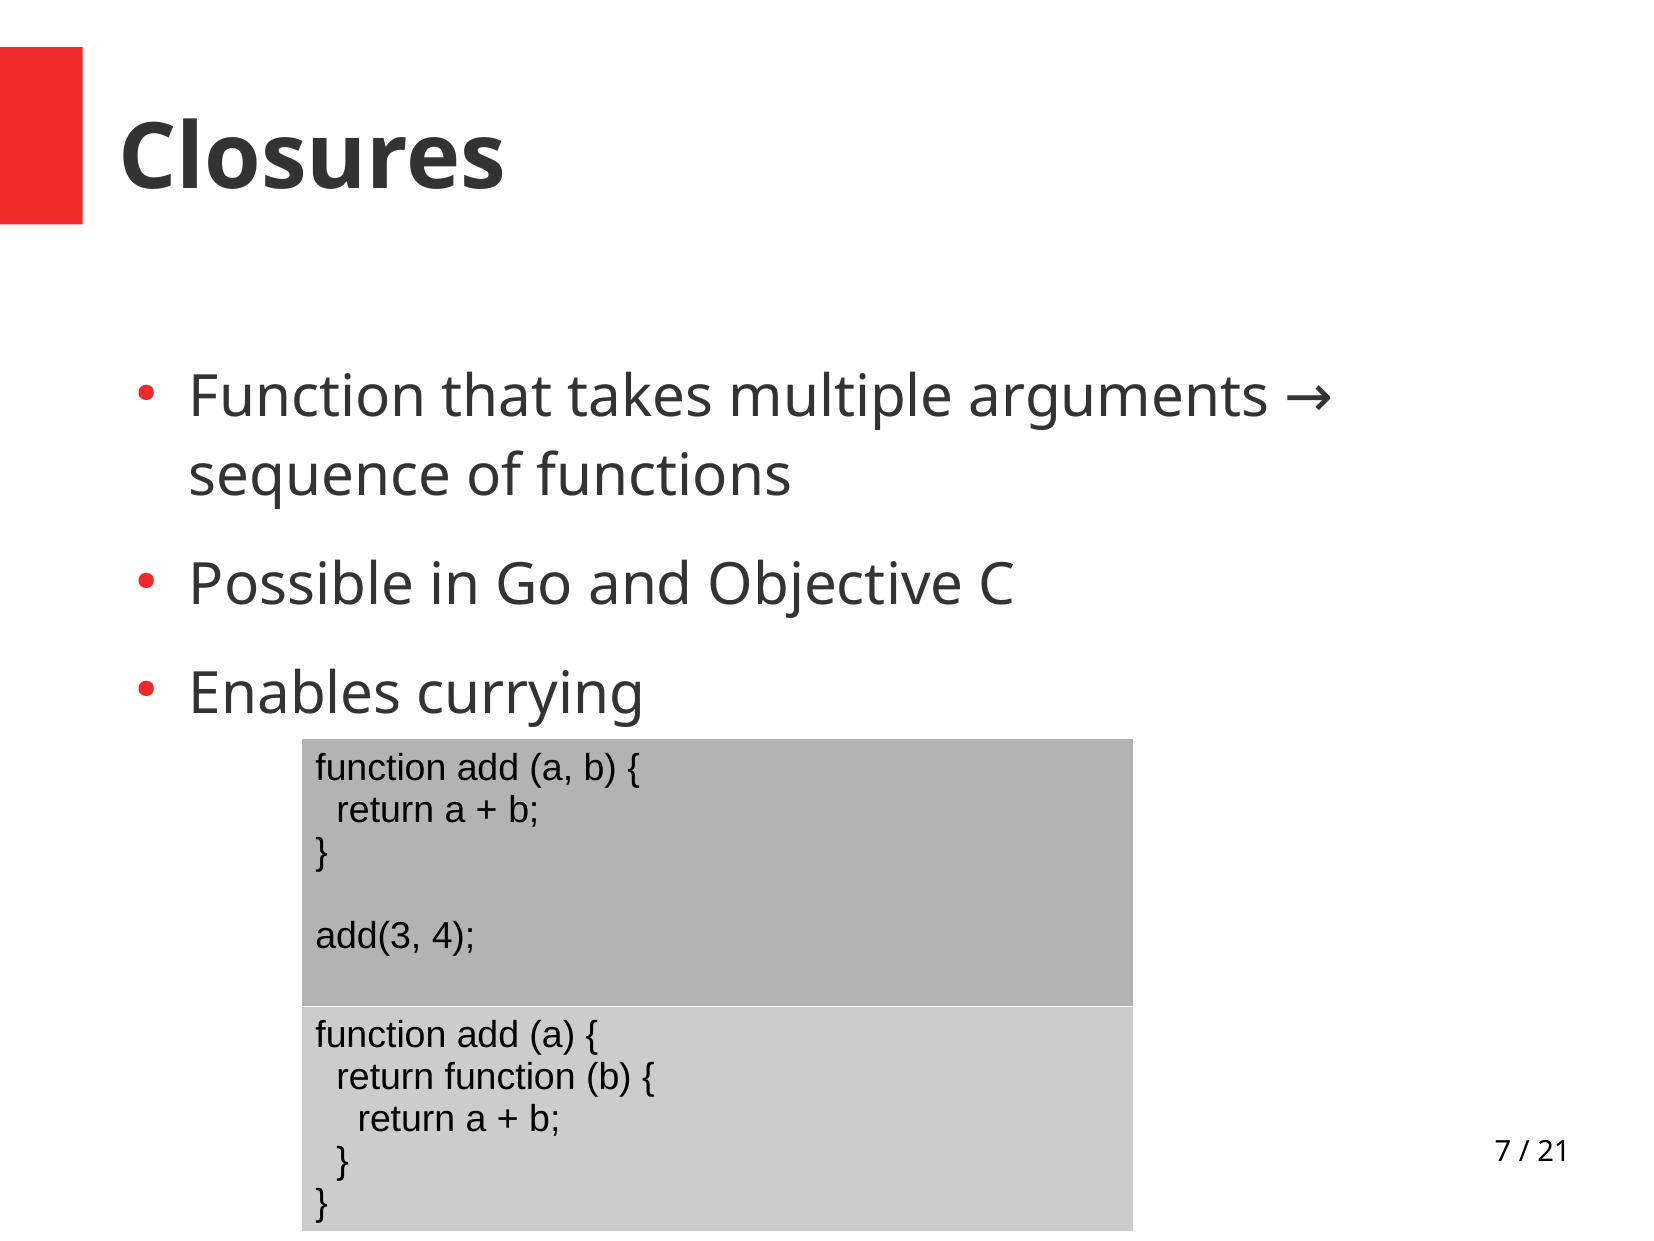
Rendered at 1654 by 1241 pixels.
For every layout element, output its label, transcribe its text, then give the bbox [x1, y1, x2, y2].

list Function that takes multiple arguments → sequence of functions Possible in Go and Objective C Enables currying [118, 354, 1536, 1074]
table_cell function add (a) { return function (b) { return a + b; } } [302, 1007, 1133, 1231]
title Closures [118, 49, 1571, 257]
table_header function add (a, b) { return a + b; } add(3, 4); [302, 739, 1133, 1006]
